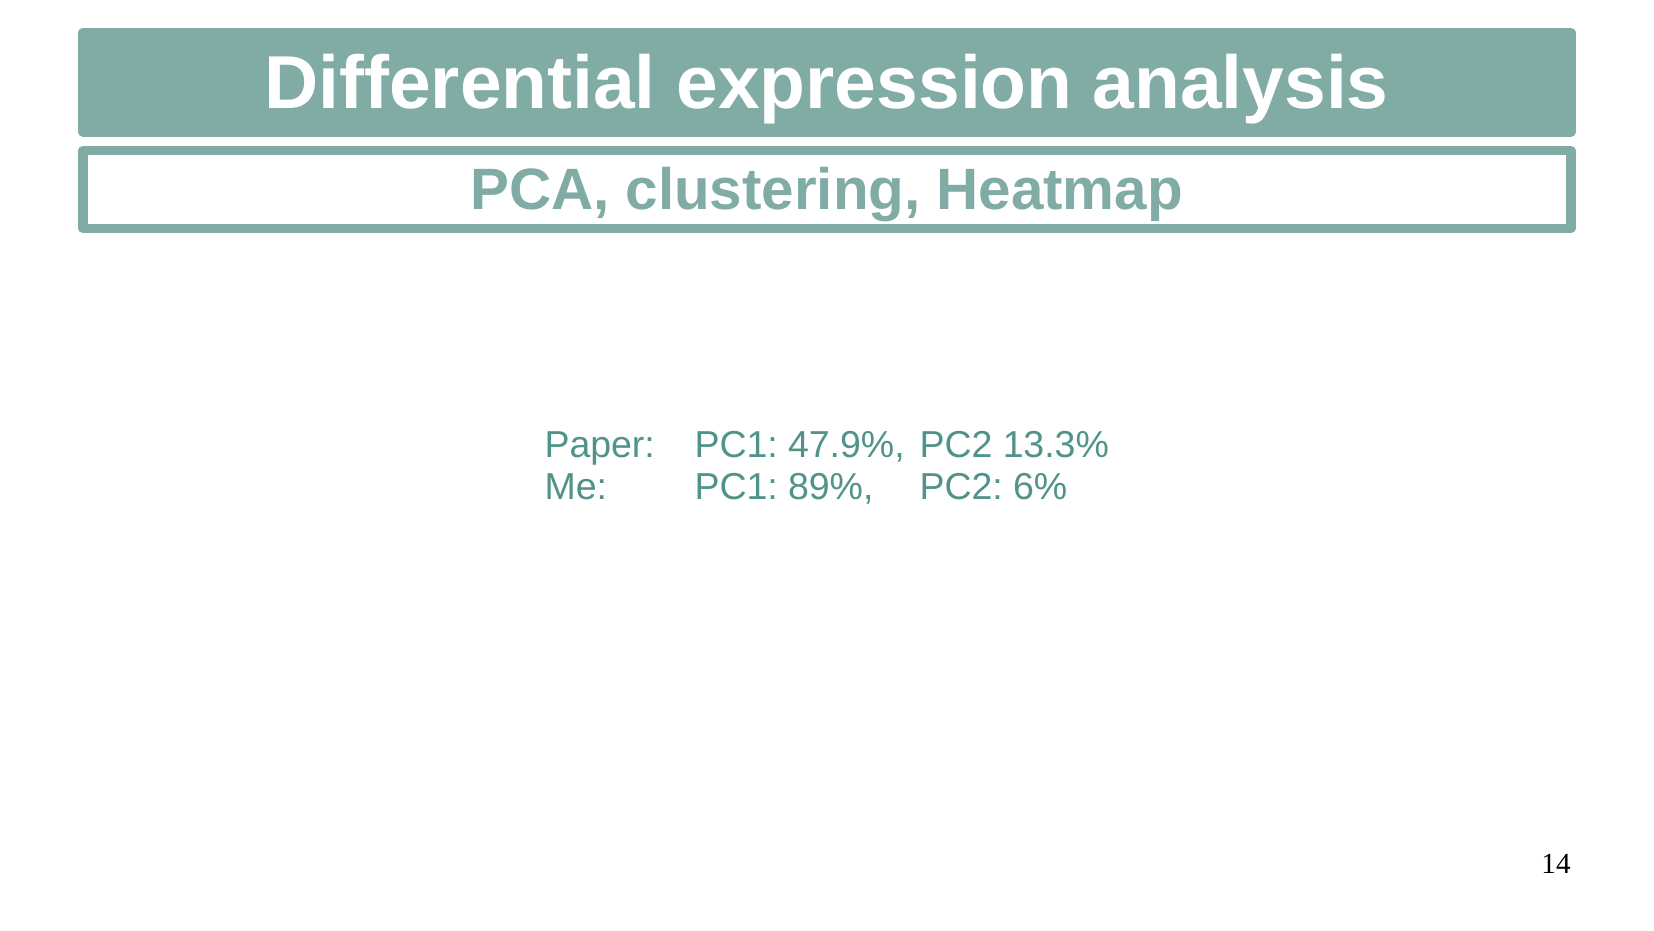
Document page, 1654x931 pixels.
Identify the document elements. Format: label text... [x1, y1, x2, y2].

text_box Paper: PC1: 47.9%, PC2 13.3% Me: PC1: 89%, PC2: 6% [529, 415, 1124, 515]
title PCA, clustering, Heatmap [82, 150, 1572, 229]
title Differential expression analysis [82, 32, 1571, 132]
